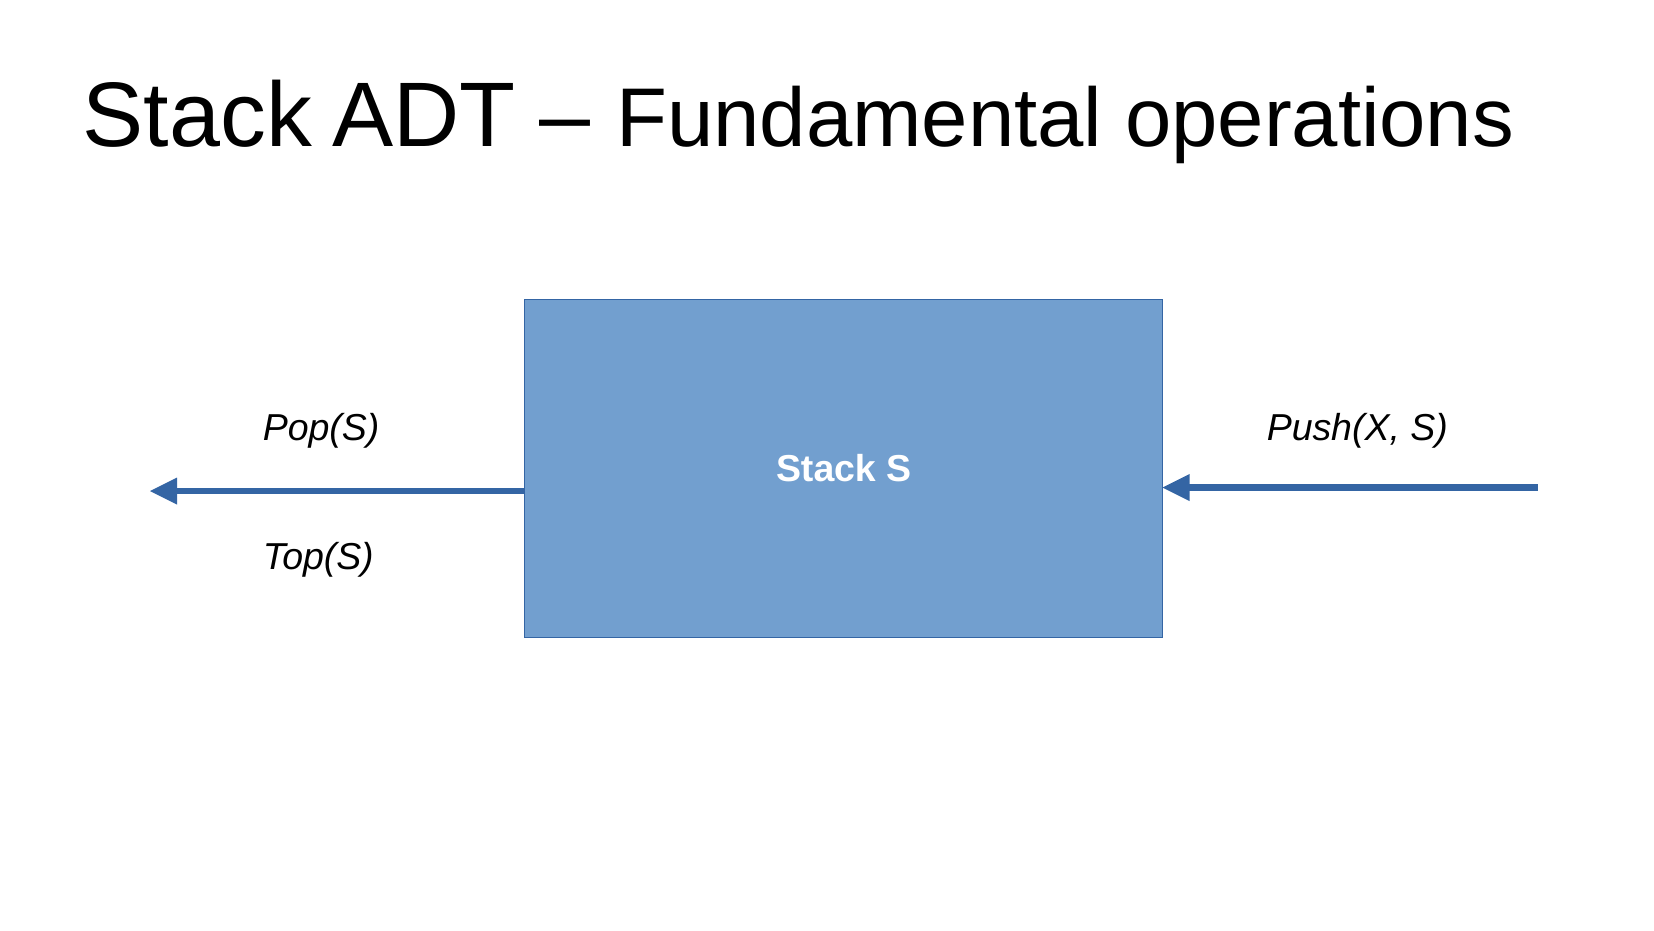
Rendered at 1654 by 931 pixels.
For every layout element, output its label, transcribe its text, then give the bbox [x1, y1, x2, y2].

title Stack ADT – Fundamental operations [82, 37, 1571, 193]
text_box Push(X, S) [1252, 398, 1463, 456]
text_box Stack S [524, 299, 1163, 638]
text_box Pop(S) [248, 398, 395, 456]
text_box Top(S) [248, 528, 389, 586]
